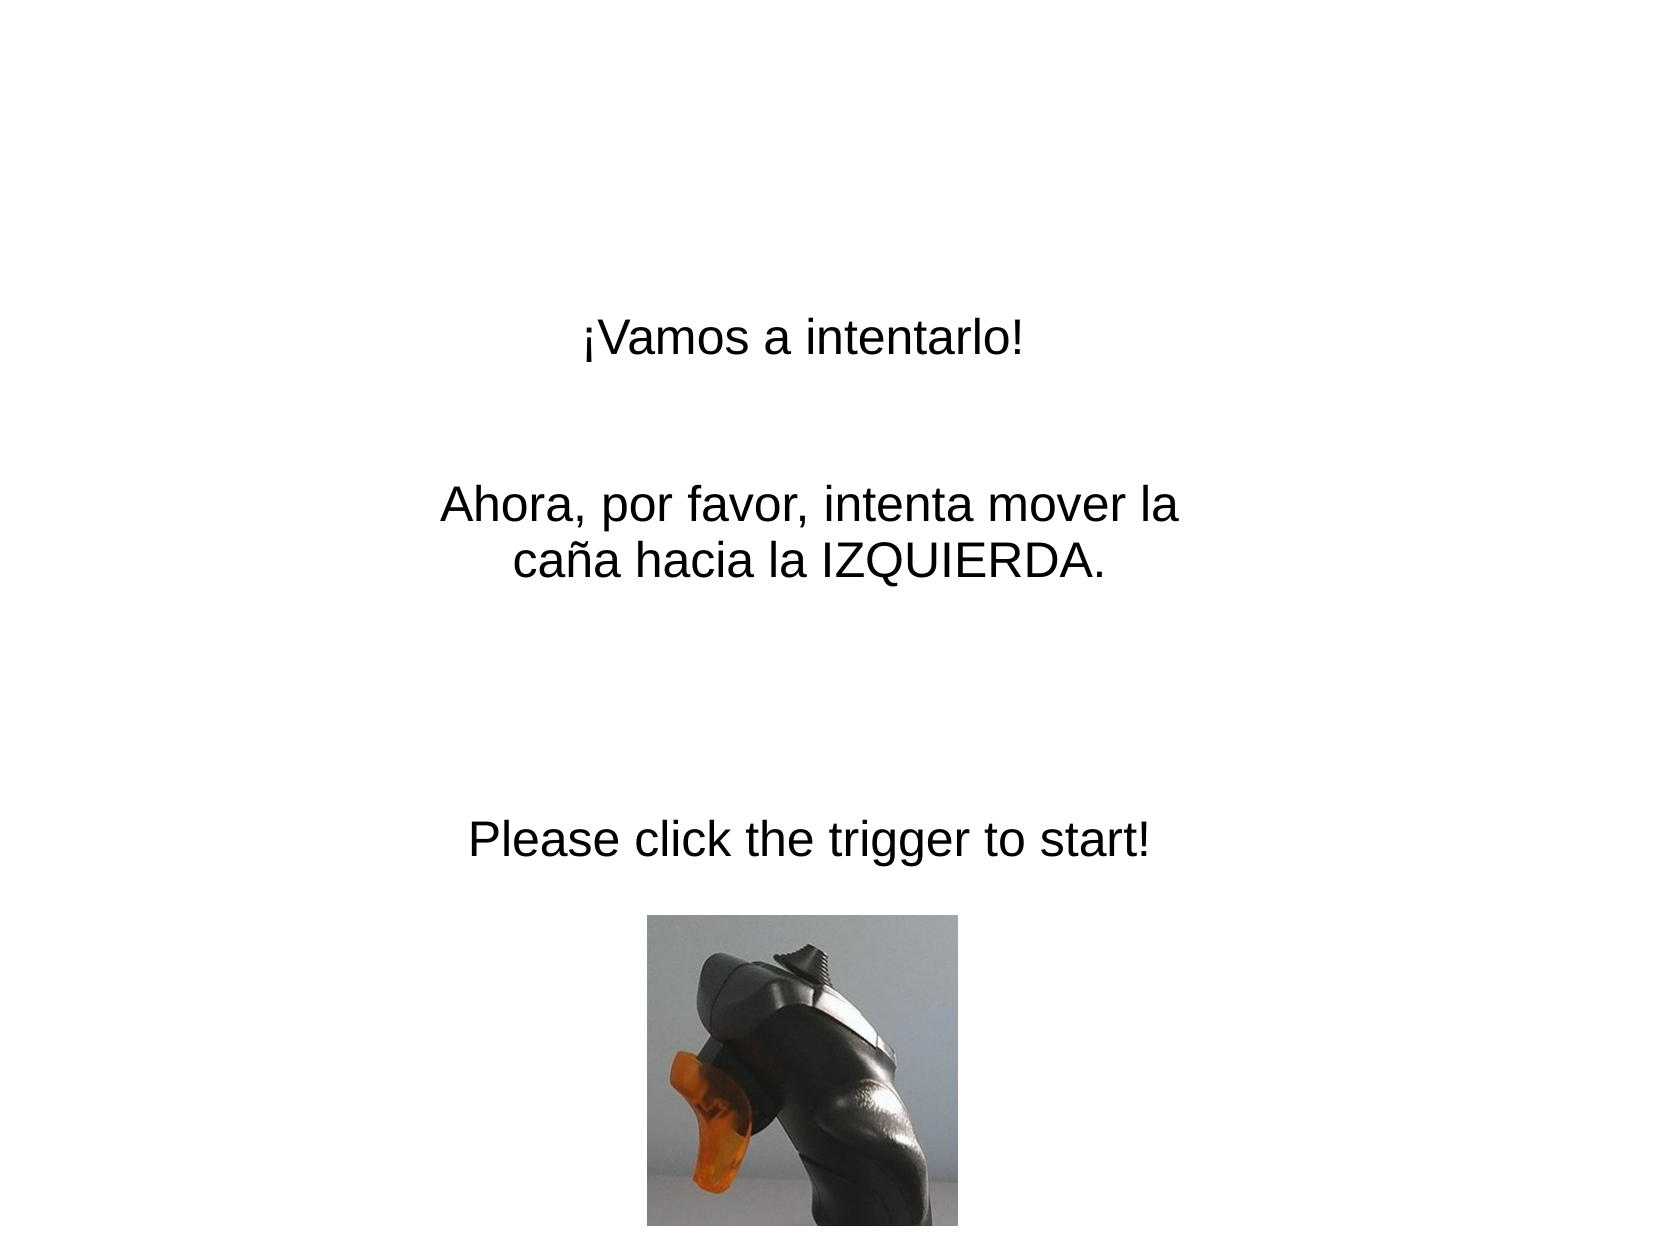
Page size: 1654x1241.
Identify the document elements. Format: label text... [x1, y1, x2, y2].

text_box ¡Vamos a intentarlo! Ahora, por favor, intenta mover la caña hacia la IZQUIERDA. Please click the trigger to start! [425, 57, 1276, 1119]
picture [647, 915, 958, 1227]
